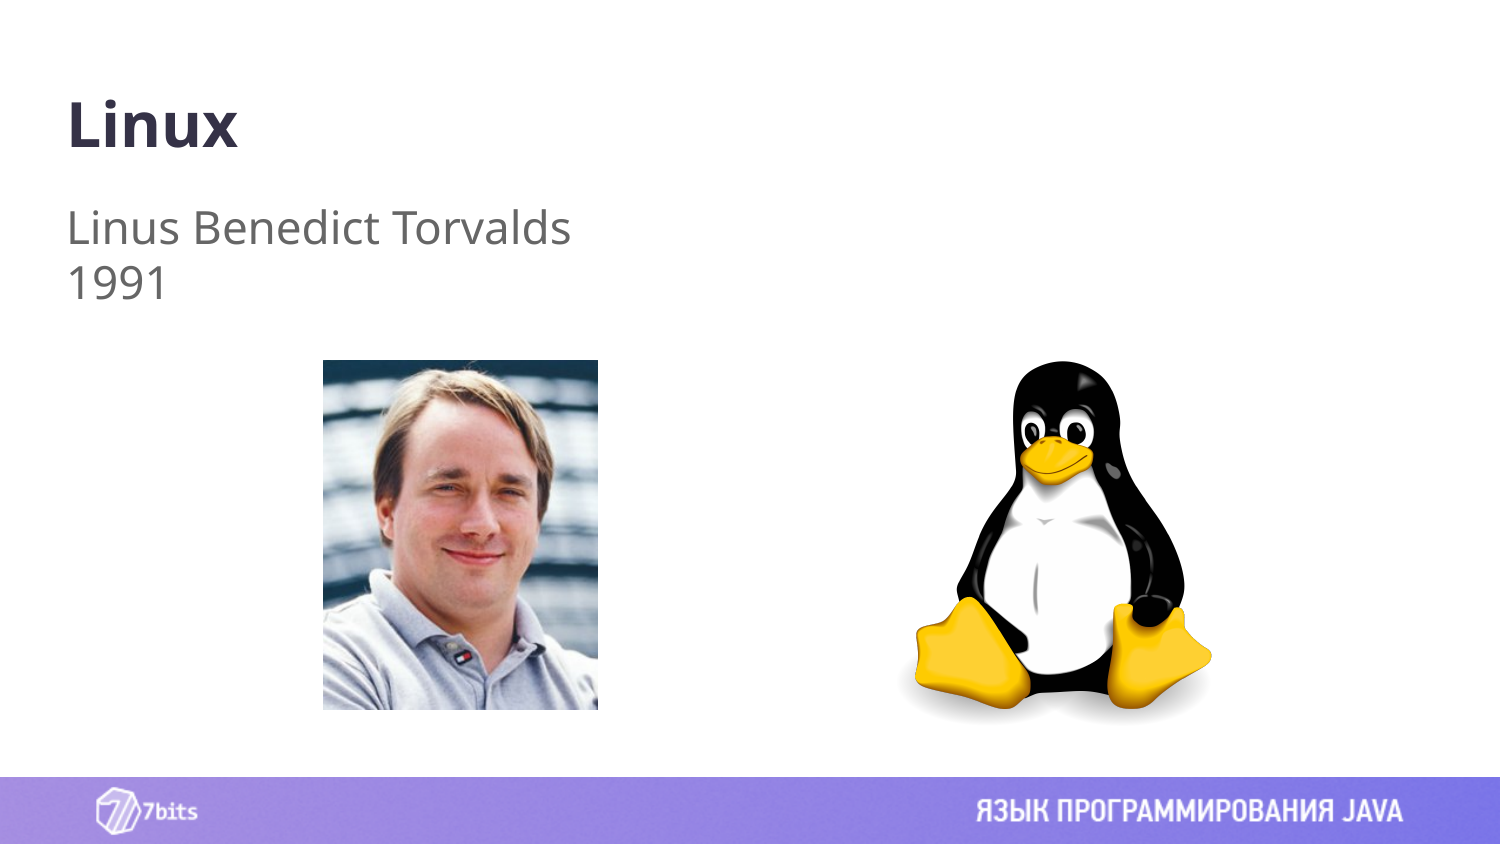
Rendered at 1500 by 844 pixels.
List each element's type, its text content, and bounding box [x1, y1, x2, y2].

list Linus Benedict Torvalds 1991 [51, 184, 1449, 745]
picture [897, 343, 1229, 727]
picture [0, 777, 1500, 844]
title Linux [51, 69, 1449, 164]
picture [323, 360, 598, 710]
